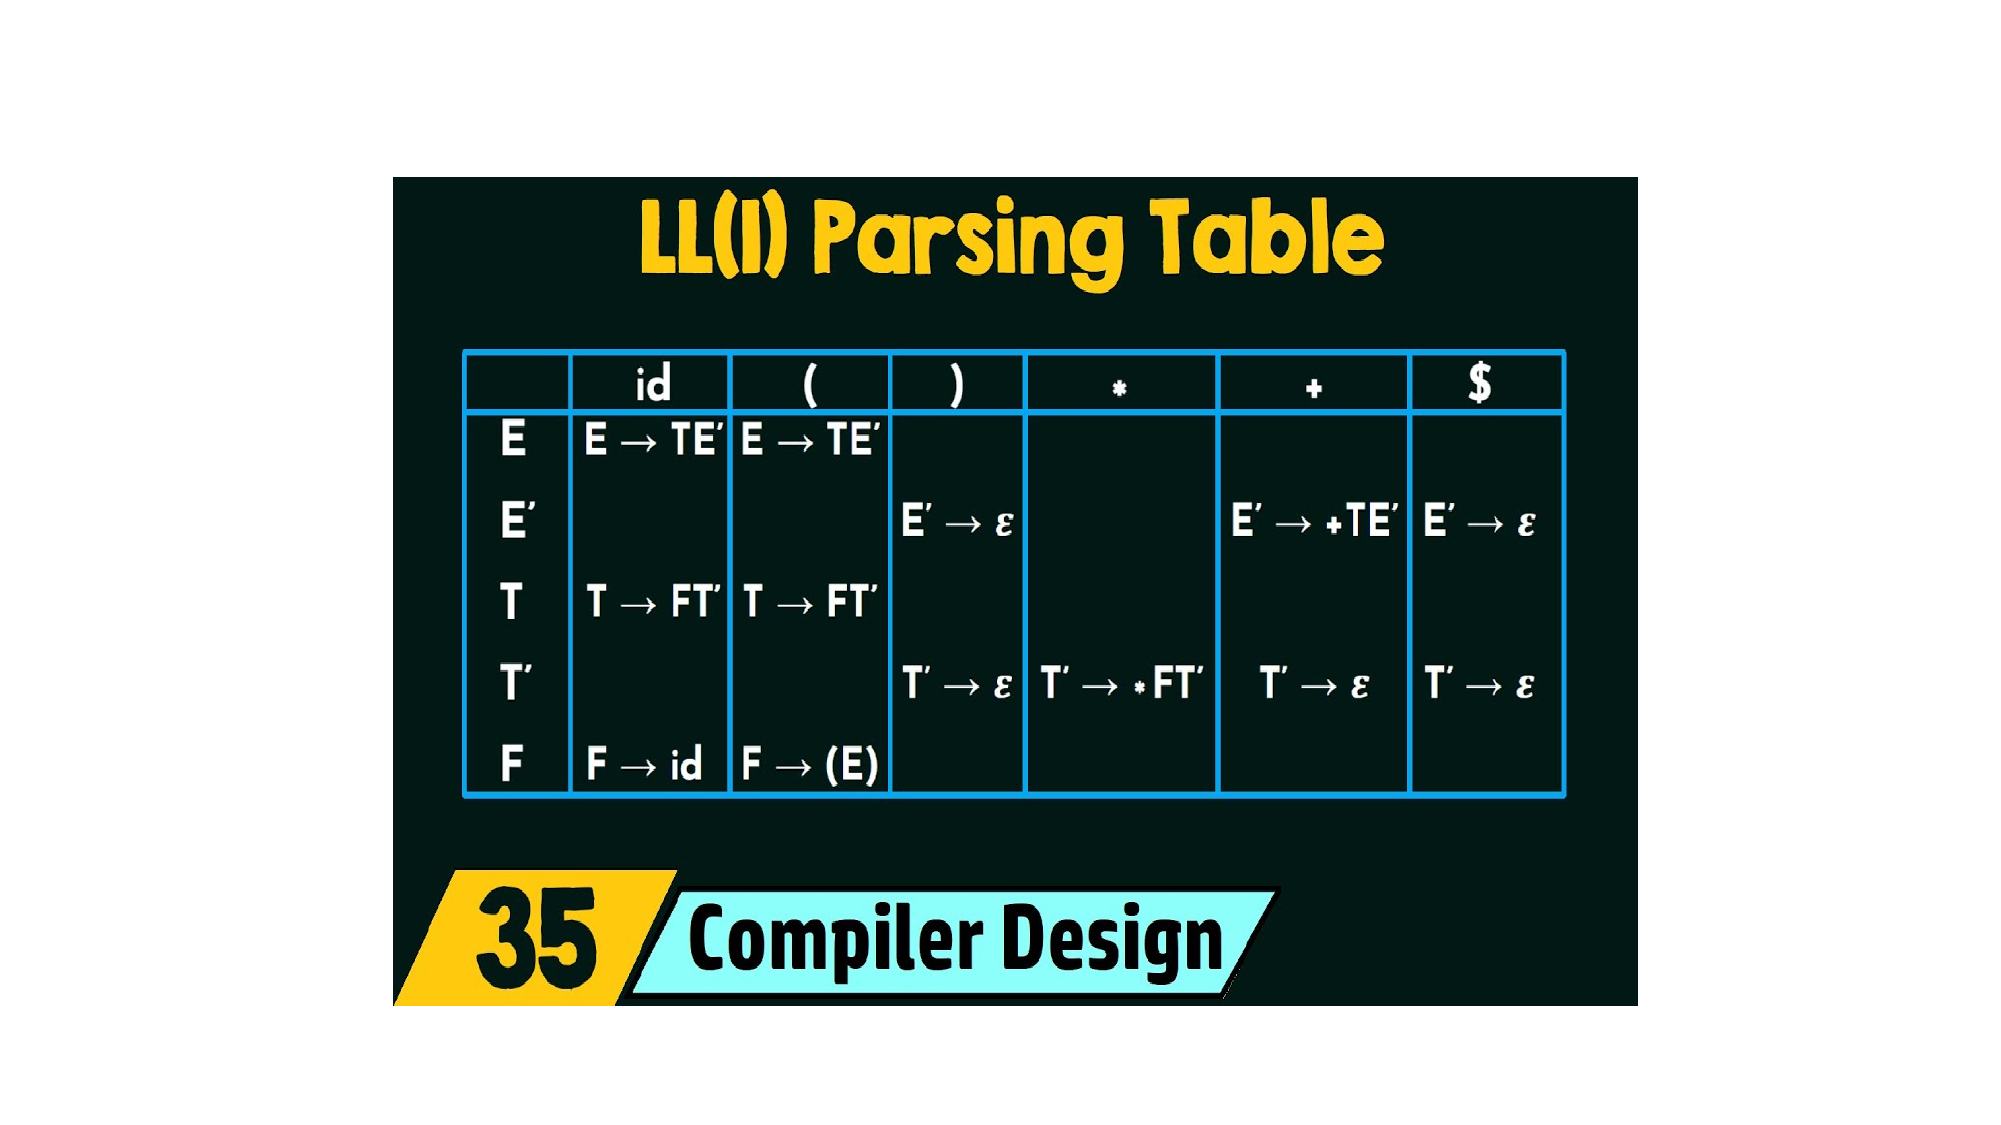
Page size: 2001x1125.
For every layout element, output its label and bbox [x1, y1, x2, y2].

picture [393, 177, 1638, 1006]
